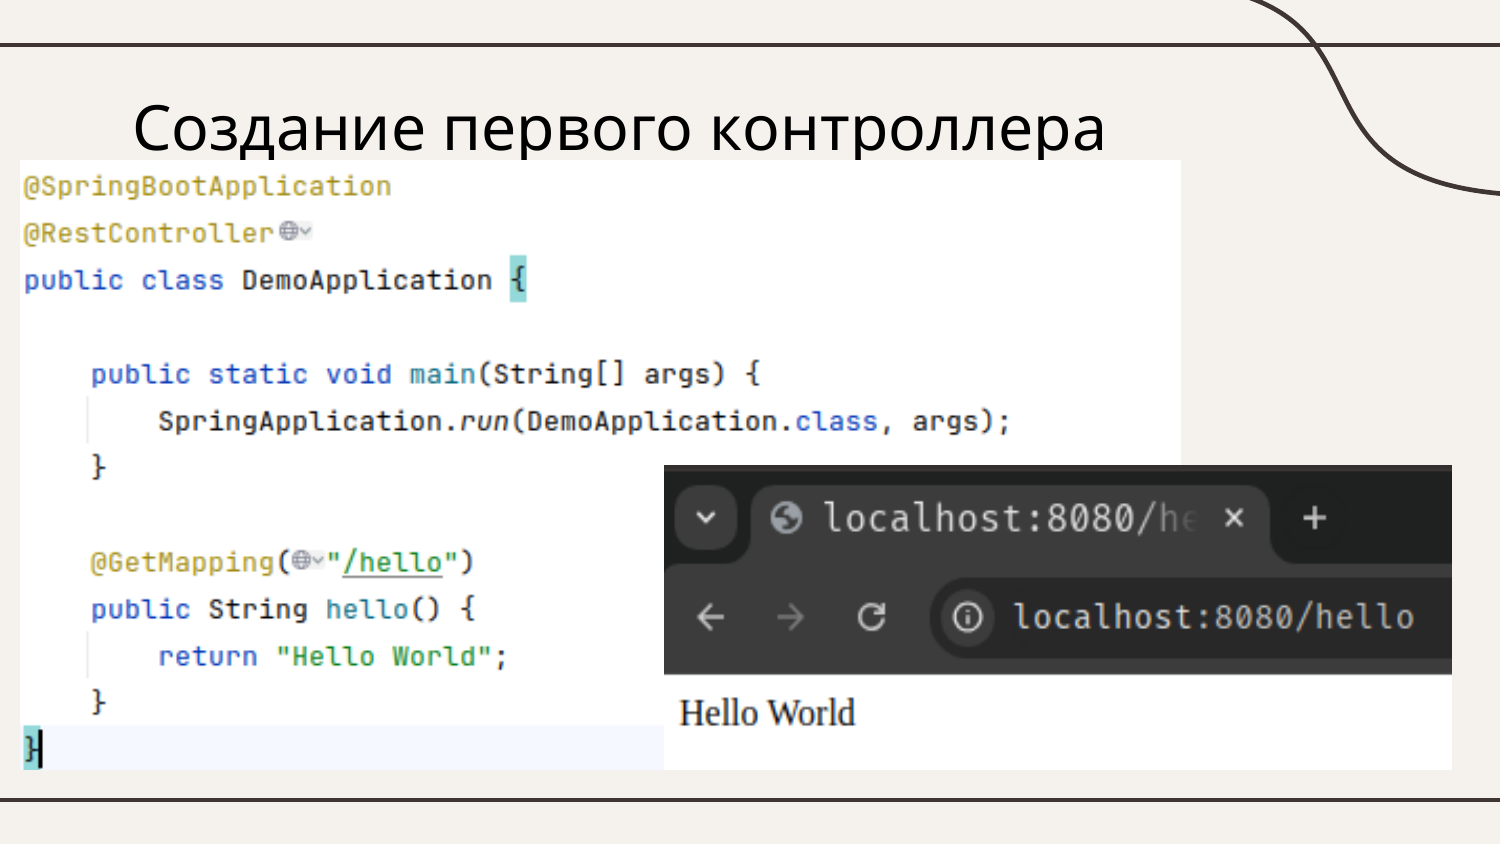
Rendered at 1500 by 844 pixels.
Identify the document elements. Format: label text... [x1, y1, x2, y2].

picture [19, 160, 1452, 770]
title Создание первого контроллера [116, 72, 1449, 162]
